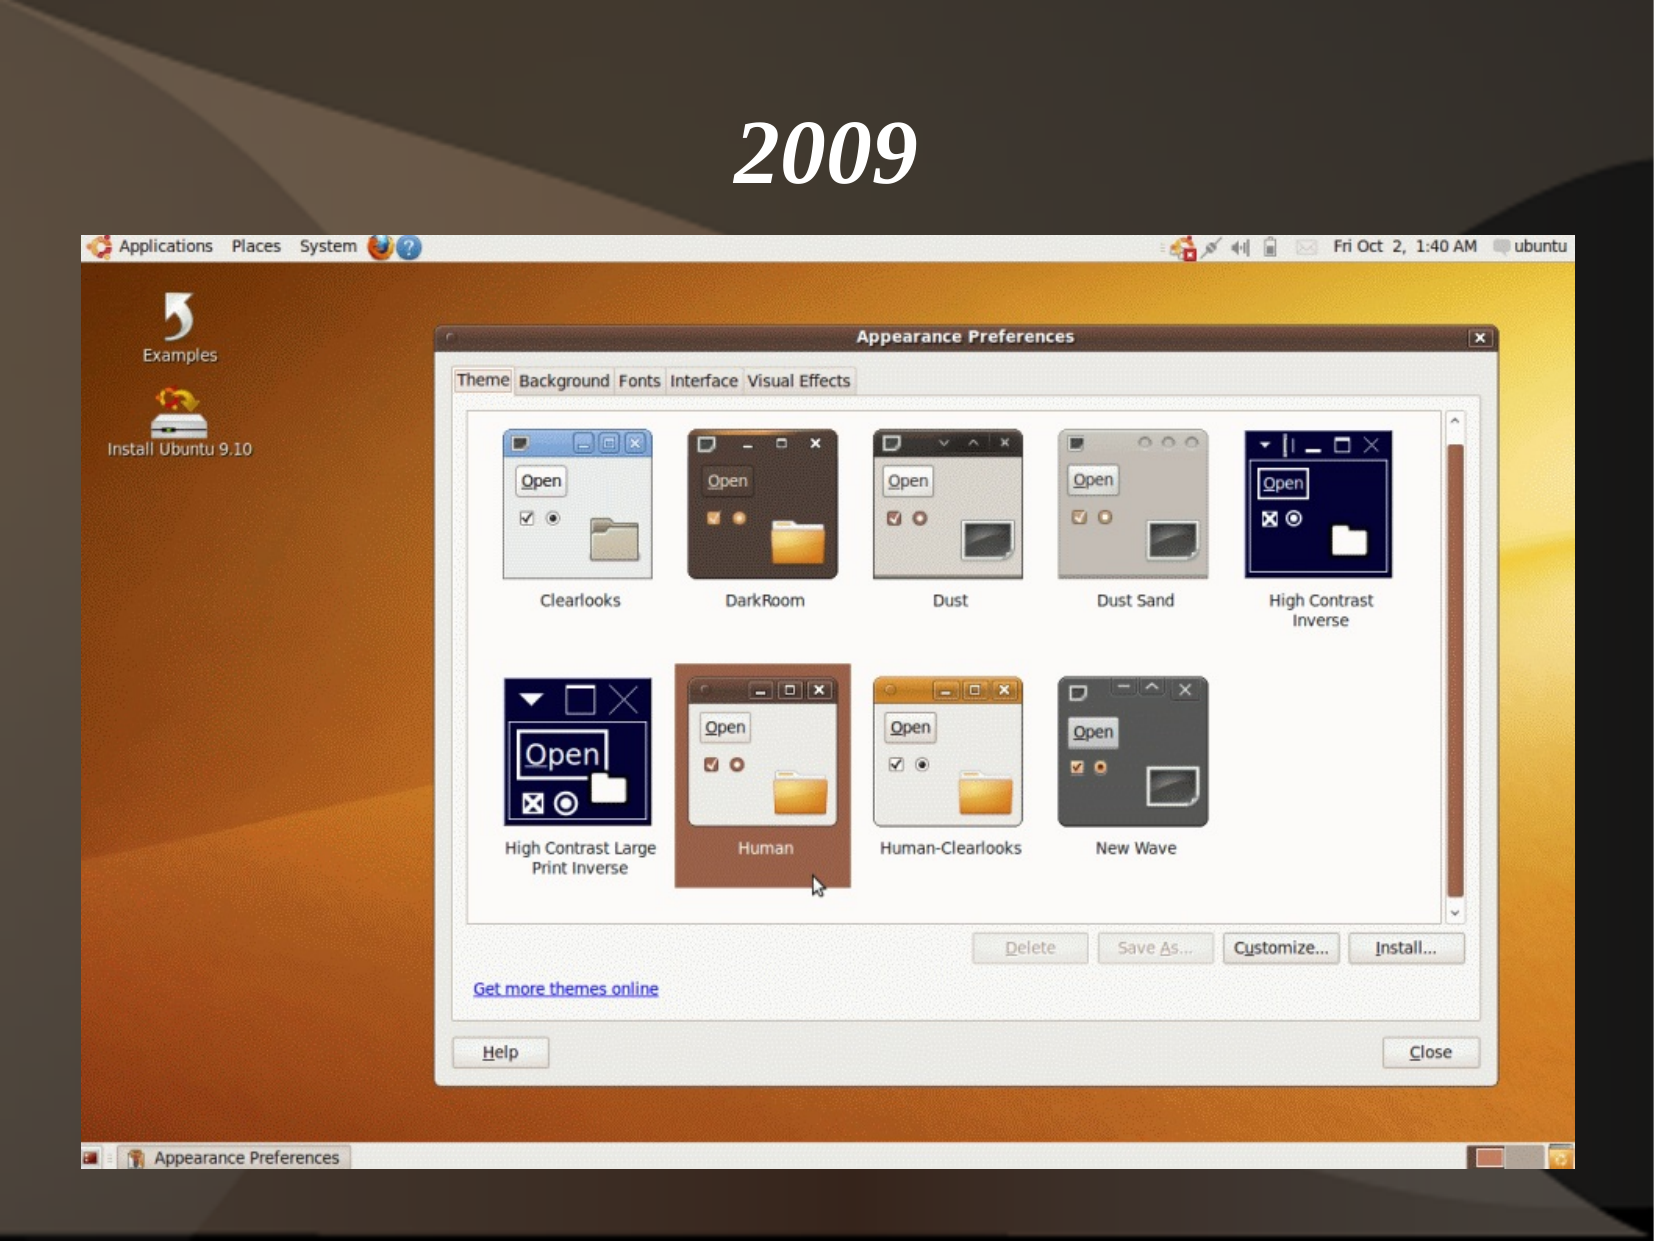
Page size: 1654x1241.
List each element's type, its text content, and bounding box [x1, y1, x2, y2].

picture [0, 0, 1654, 1241]
title 2009 [82, 56, 1571, 235]
